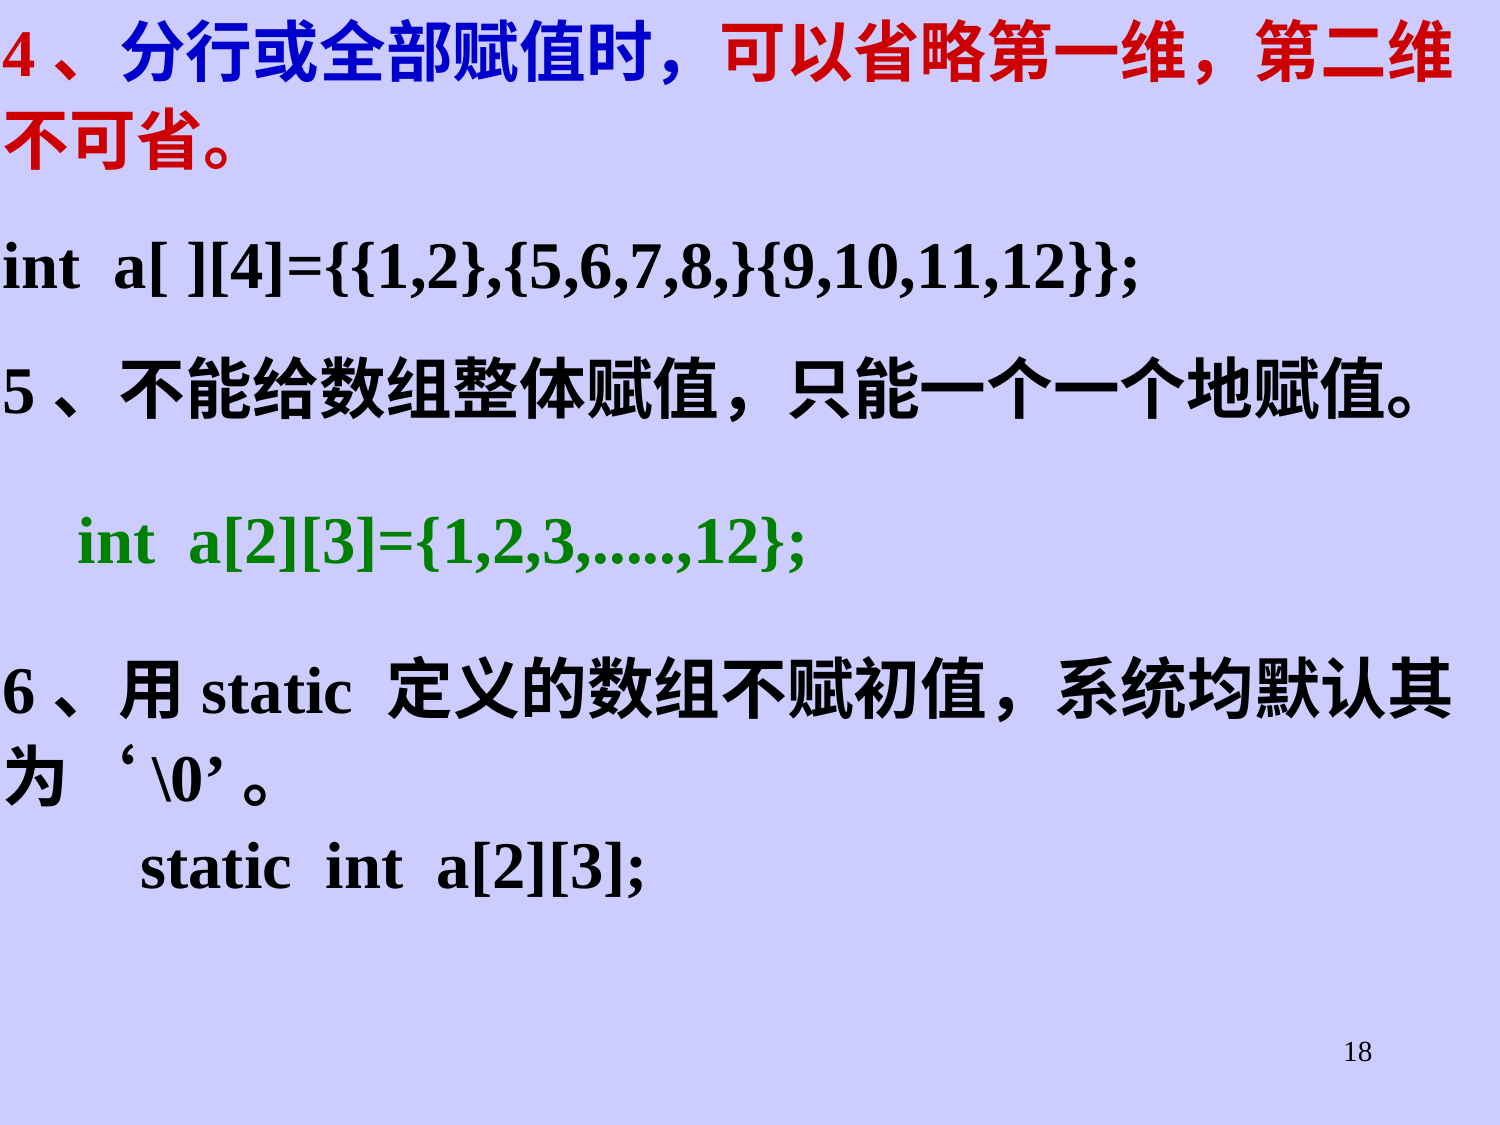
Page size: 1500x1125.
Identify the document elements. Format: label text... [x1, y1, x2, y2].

text_box 5、不能给数组整体赋值，只能一个一个地赋值。 [0, 337, 1500, 517]
text_box 6、用static 定义的数组不赋初值，系统均默认其为‘\0’。 [0, 637, 1500, 817]
text_box int a[ ][4]={{1,2},{5,6,7,8,}{9,10,11,12}}; [0, 212, 1500, 305]
text_box int a[2][3]={1,2,3,.....,12}; [75, 487, 1500, 580]
text_box <编号> [1074, 1025, 1388, 1101]
text_box static int a[2][3]; [137, 812, 738, 905]
text_box 4、分行或全部赋值时，可以省略第一维，第二维不可省。 [0, 0, 1500, 180]
